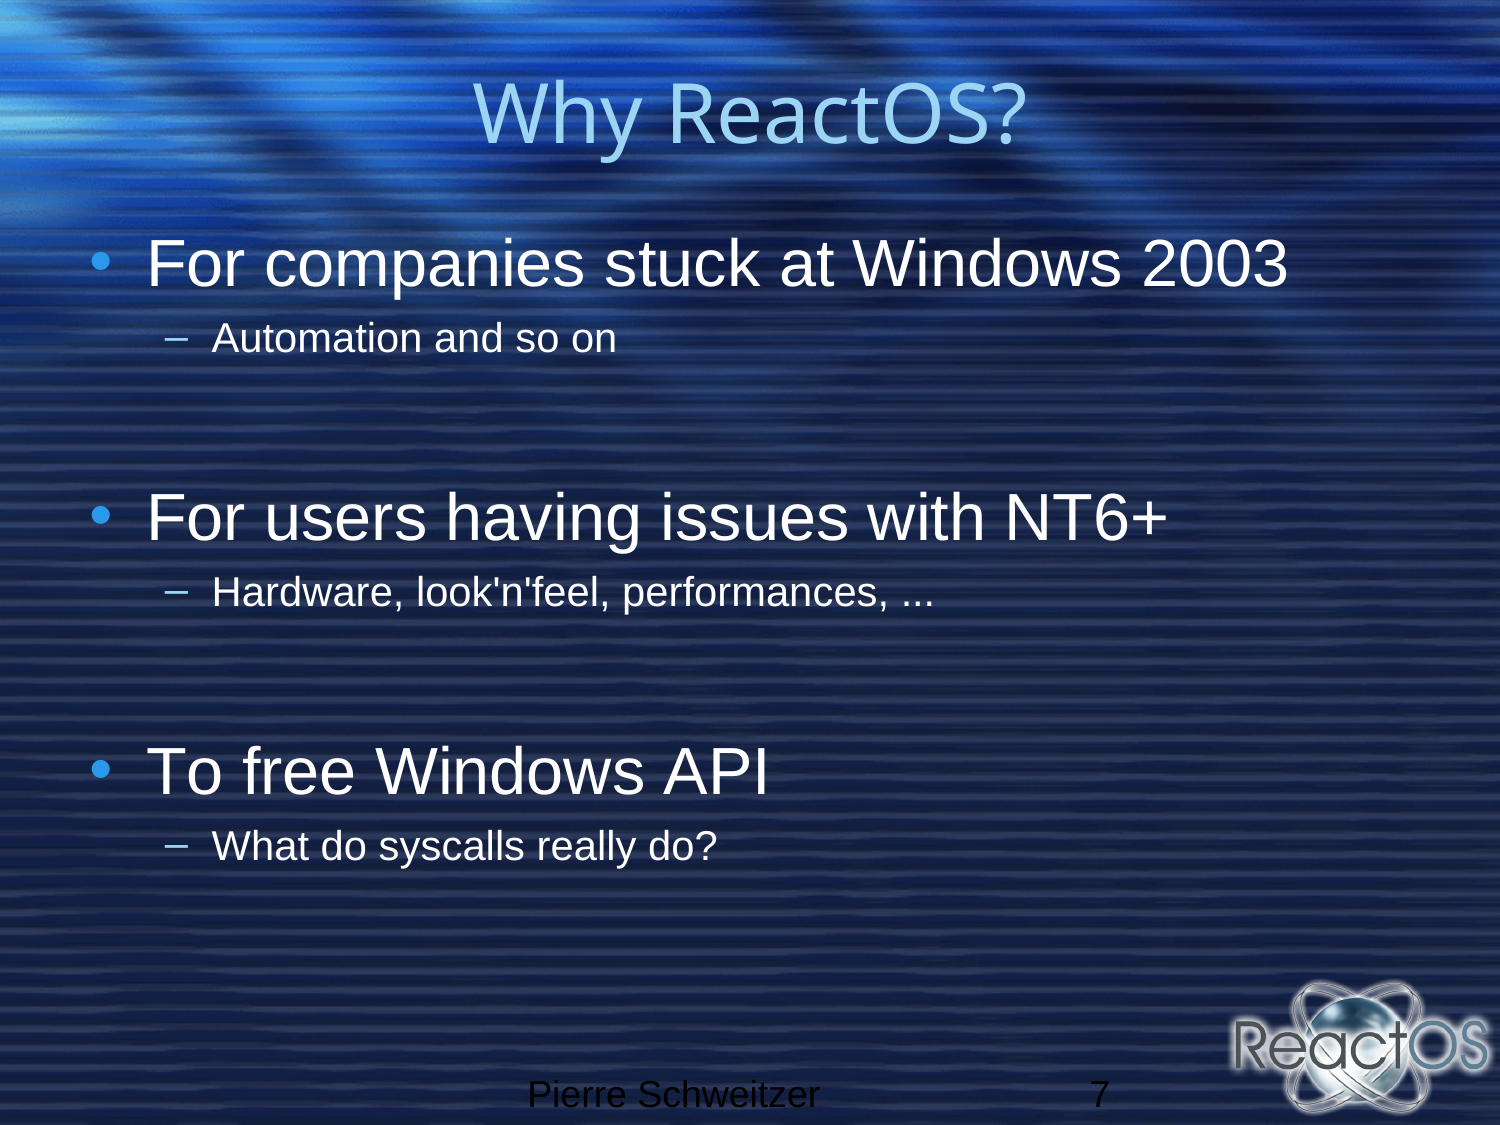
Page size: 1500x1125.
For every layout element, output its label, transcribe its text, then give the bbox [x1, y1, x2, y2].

list For companies stuck at Windows 2003 Automation and so on For users having issues with NT6+ Hardware, look'n'feel, performances, ... To free Windows API What do syscalls really do? [75, 212, 1426, 1005]
picture [0, 0, 1500, 1125]
title Why ReactOS? [75, 45, 1426, 176]
